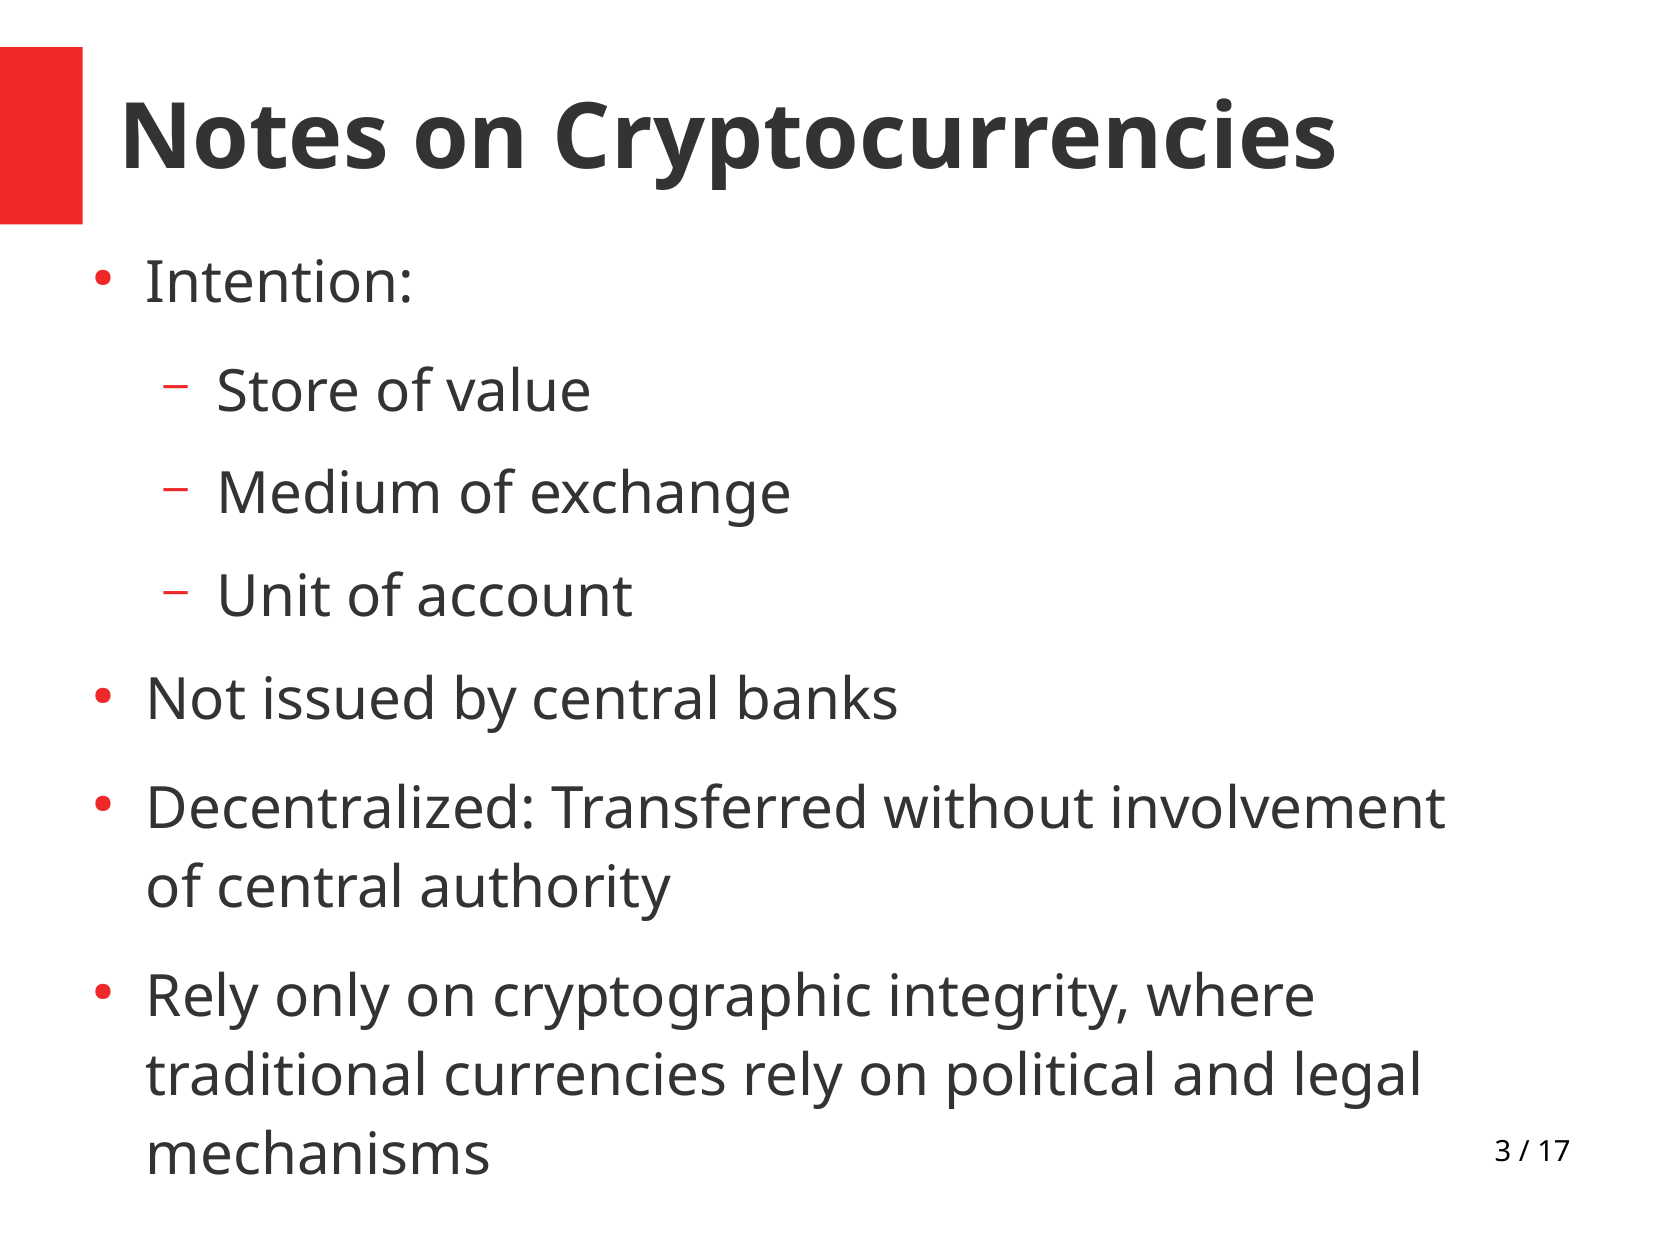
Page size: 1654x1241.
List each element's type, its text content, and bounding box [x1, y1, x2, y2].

list Intention: Store of value Medium of exchange Unit of account Not issued by central banks Decentralized: Transferred without involvement of central authority Rely only on cryptographic integrity, where traditional currencies rely on political and legal mechanisms [75, 240, 1493, 960]
title Notes on Cryptocurrencies [118, 30, 1571, 238]
